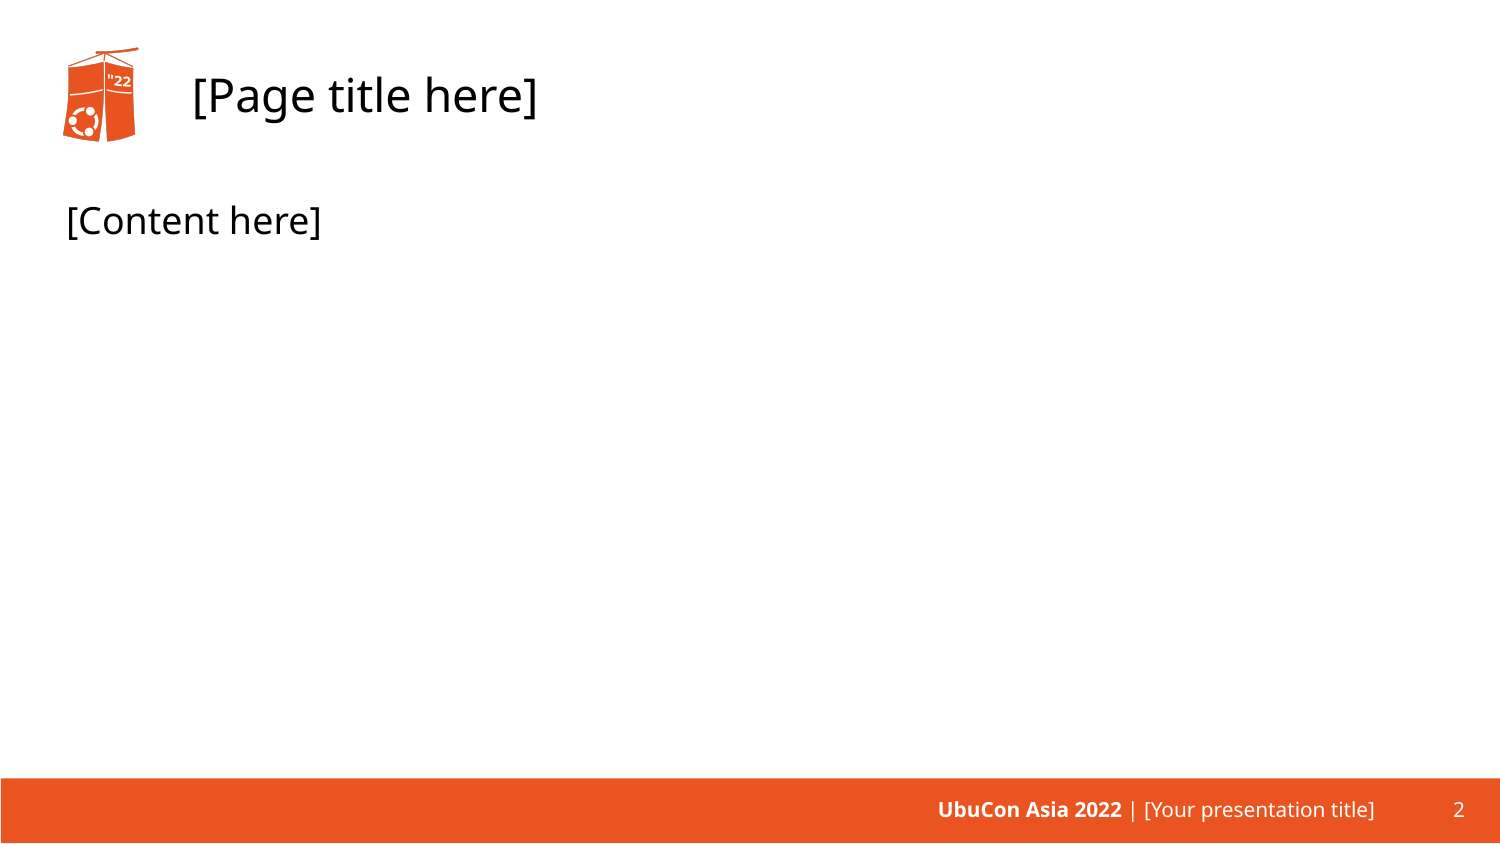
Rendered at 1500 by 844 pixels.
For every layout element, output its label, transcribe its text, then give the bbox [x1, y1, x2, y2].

slide_number <number> [1389, 777, 1480, 842]
picture [51, 47, 146, 142]
title [Page title here] [176, 48, 1449, 142]
text_box UbuCon Asia 2022 | [Your presentation title] [345, 781, 1390, 837]
text_box [0, 778, 1500, 843]
list [Content here] [51, 172, 1390, 750]
